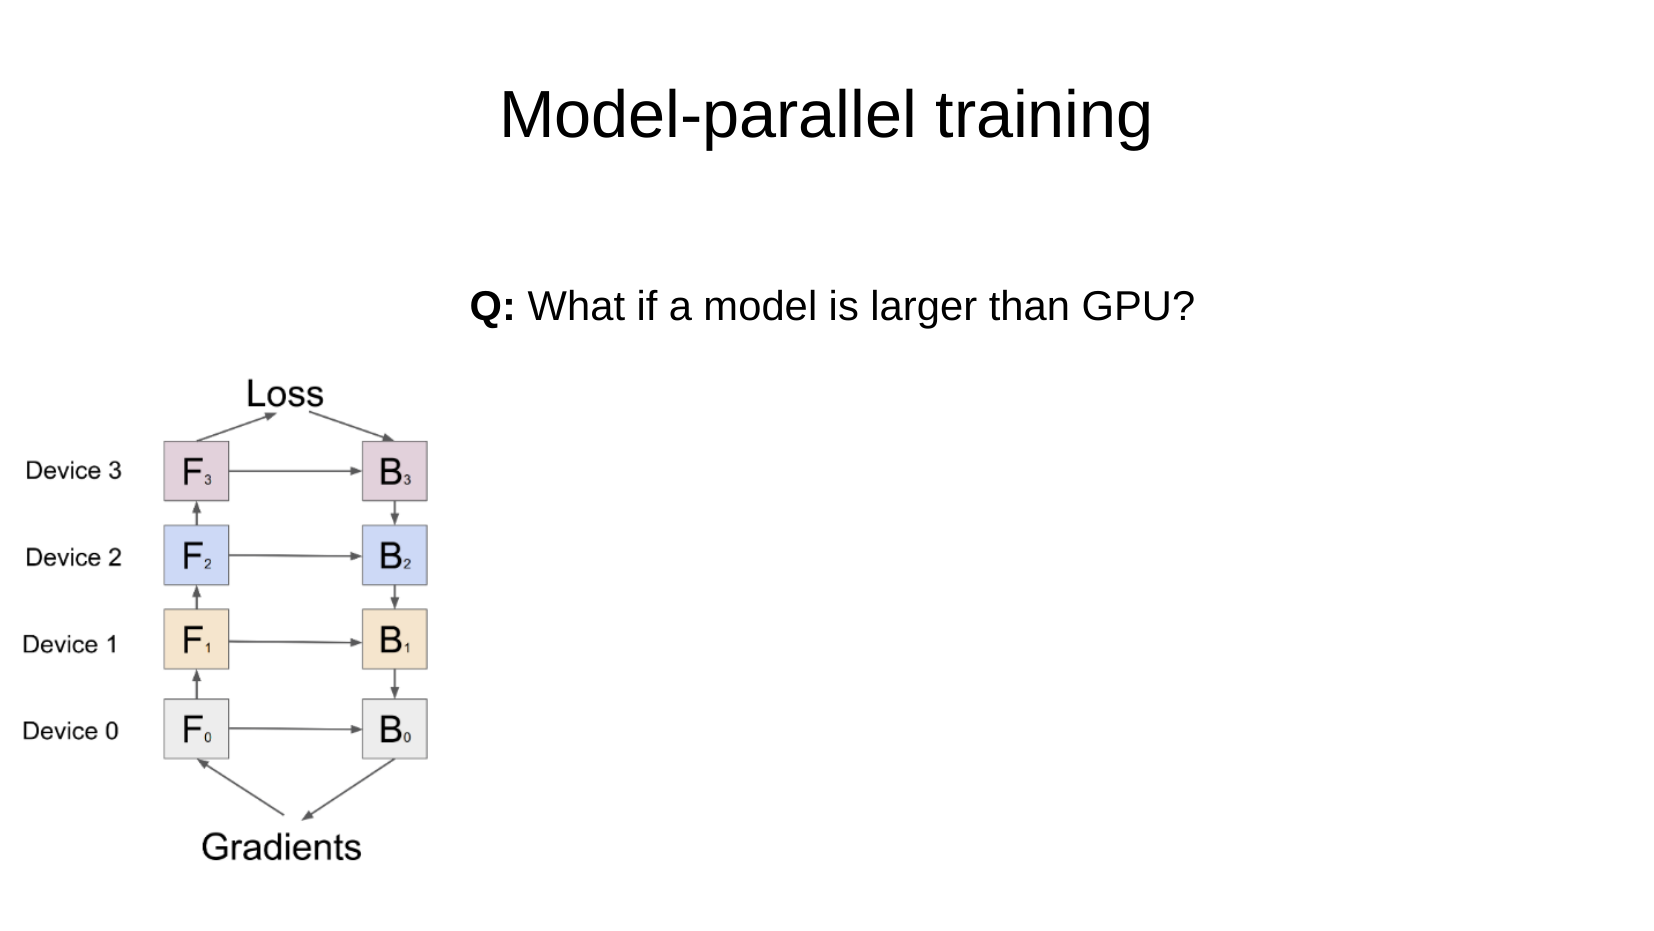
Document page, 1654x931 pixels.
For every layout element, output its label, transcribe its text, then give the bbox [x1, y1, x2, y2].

subtitle Q: What if a model is larger than GPU? [88, 152, 1577, 693]
picture [3, 374, 436, 881]
title Model-parallel training [82, 37, 1571, 193]
